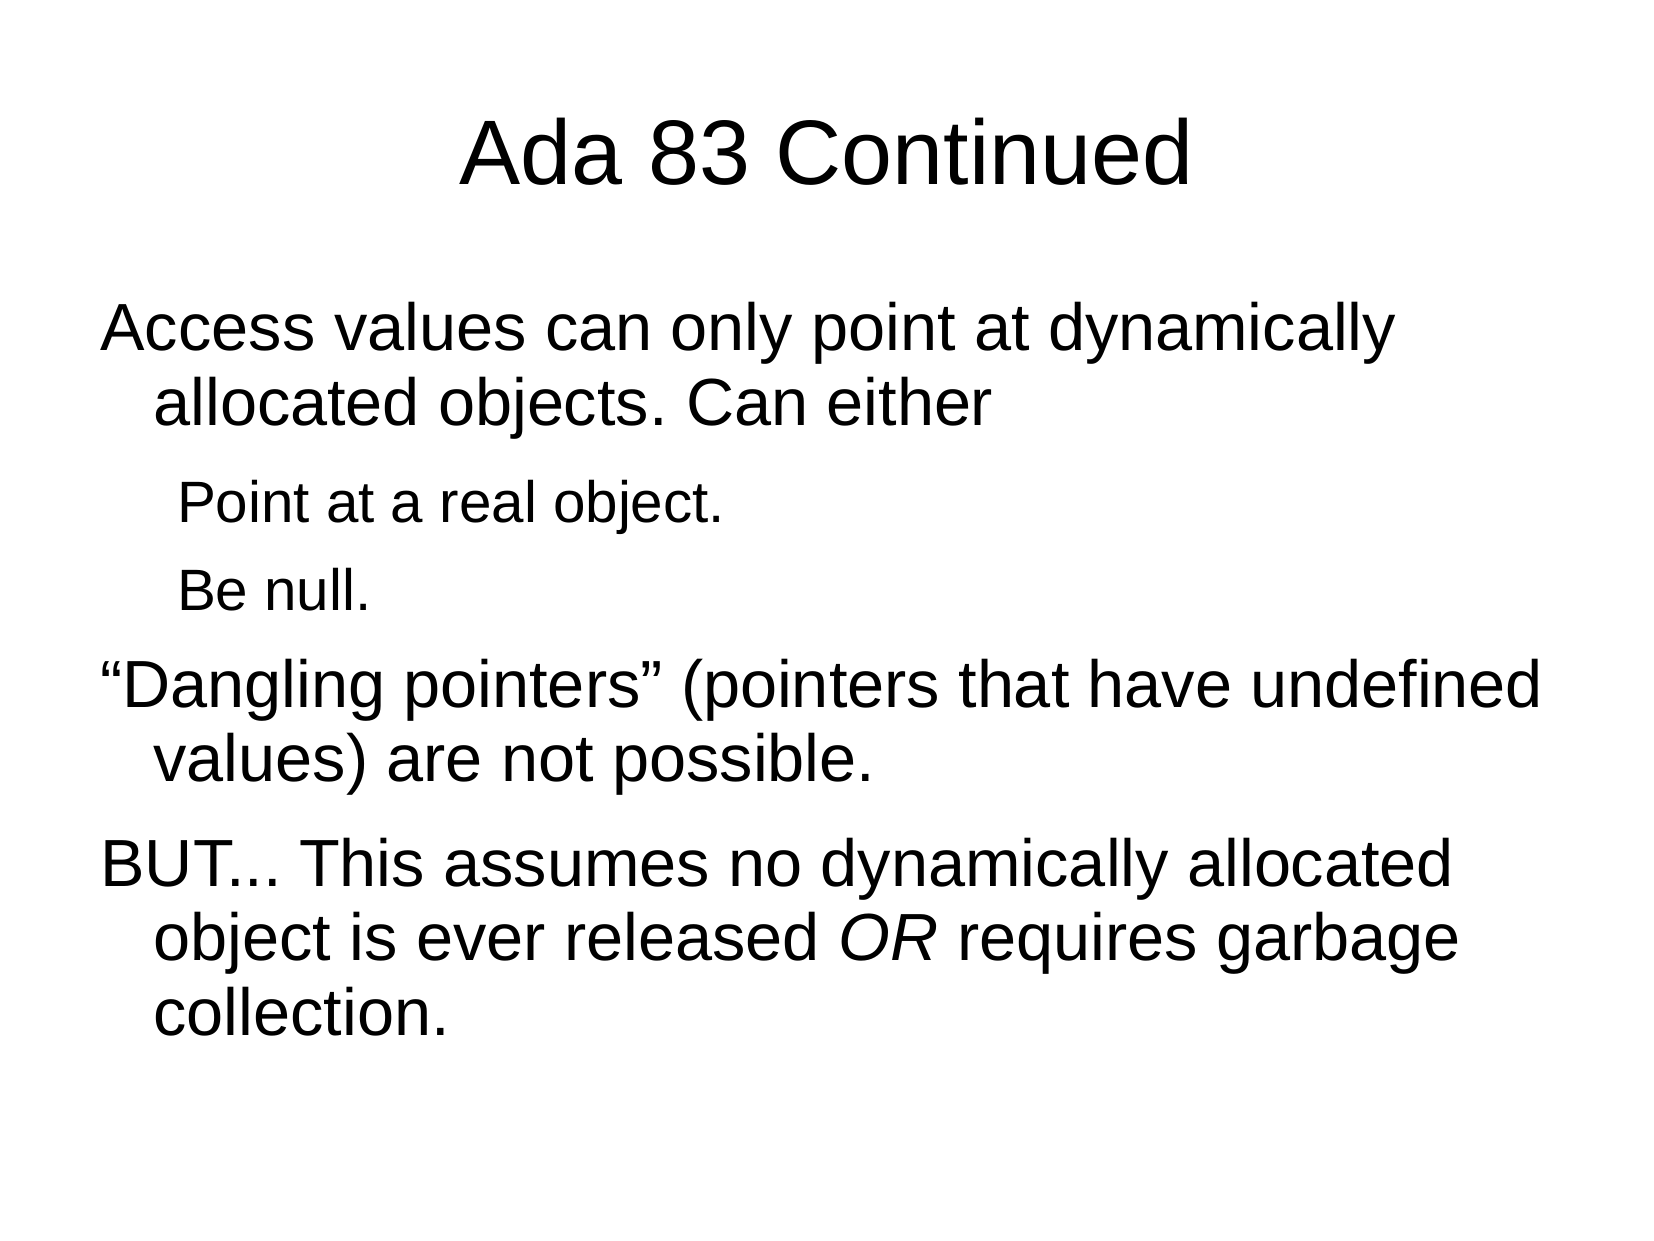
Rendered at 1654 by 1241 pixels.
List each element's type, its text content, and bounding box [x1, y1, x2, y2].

list Access values can only point at dynamically allocated objects. Can either Point at a real object. Be null. “Dangling pointers” (pointers that have undefined values) are not possible. BUT... This assumes no dynamically allocated object is ever released OR requires garbage collection. [82, 290, 1571, 1094]
title Ada 83 Continued [82, 49, 1571, 257]
